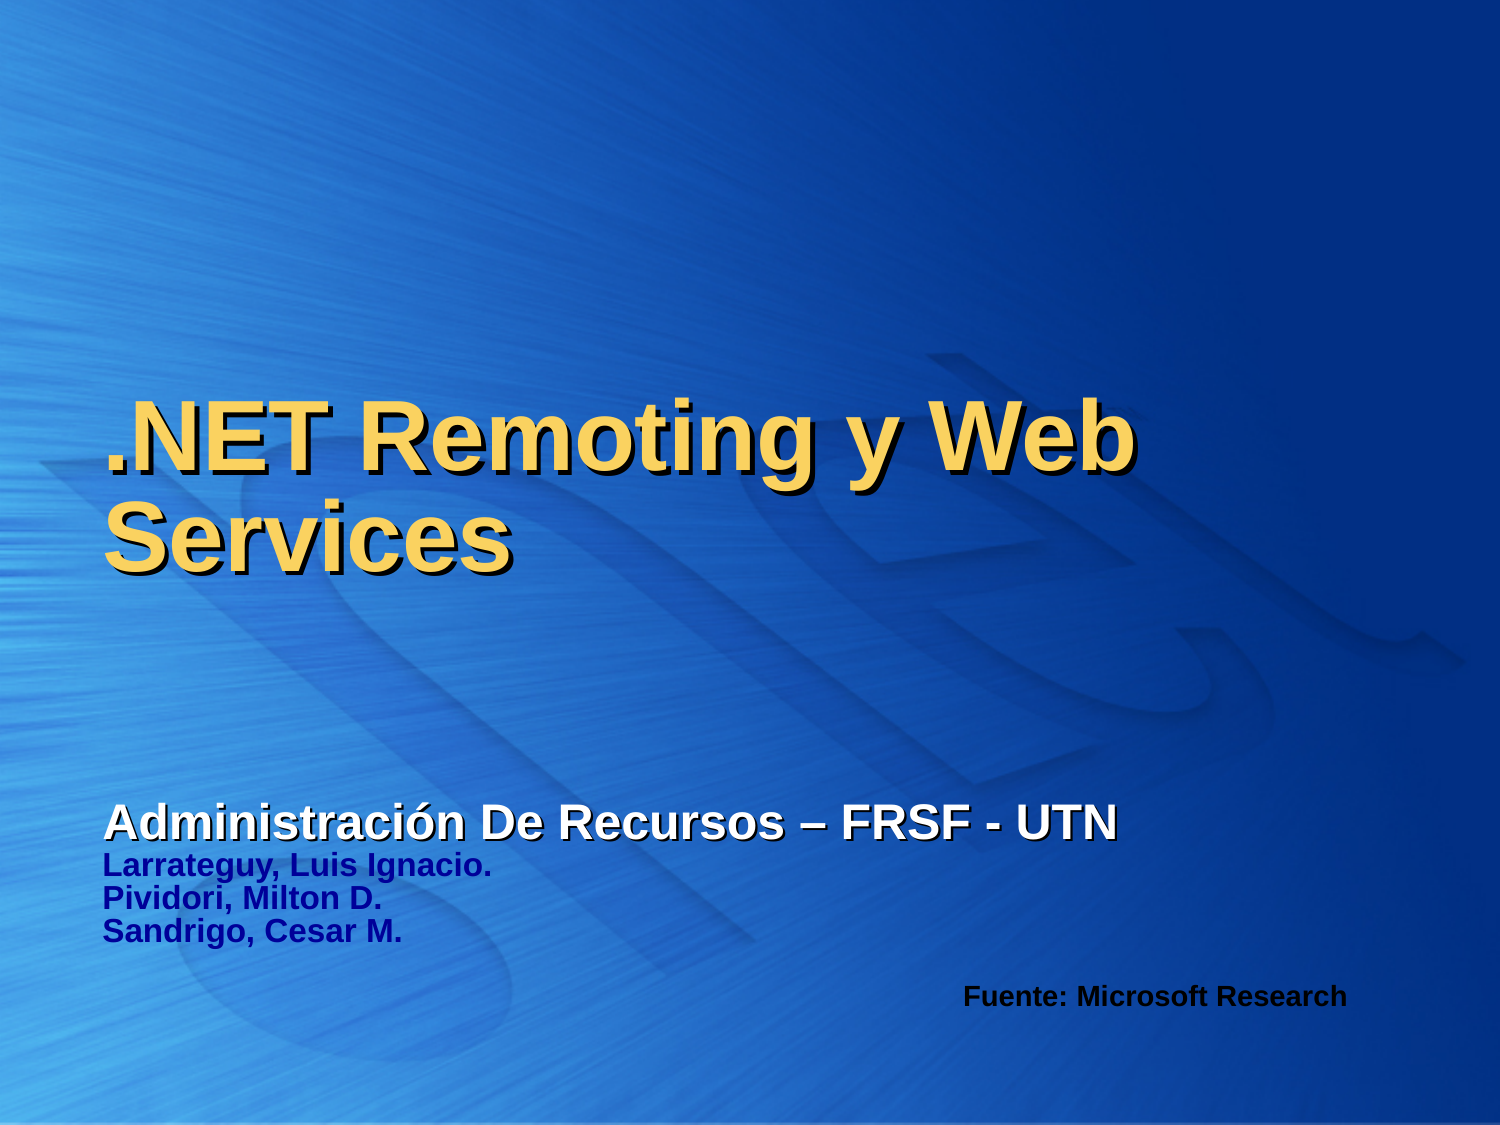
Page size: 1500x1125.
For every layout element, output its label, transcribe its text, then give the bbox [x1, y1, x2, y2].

subtitle Administración De Recursos – FRSF - UTN Larrateguy, Luis Ignacio. Pividori, Milton D. Sandrigo, Cesar M. Fuente: Microsoft Research [87, 788, 1363, 1023]
title .NET Remoting y Web Services [87, 375, 1363, 607]
picture [0, 0, 1500, 1125]
